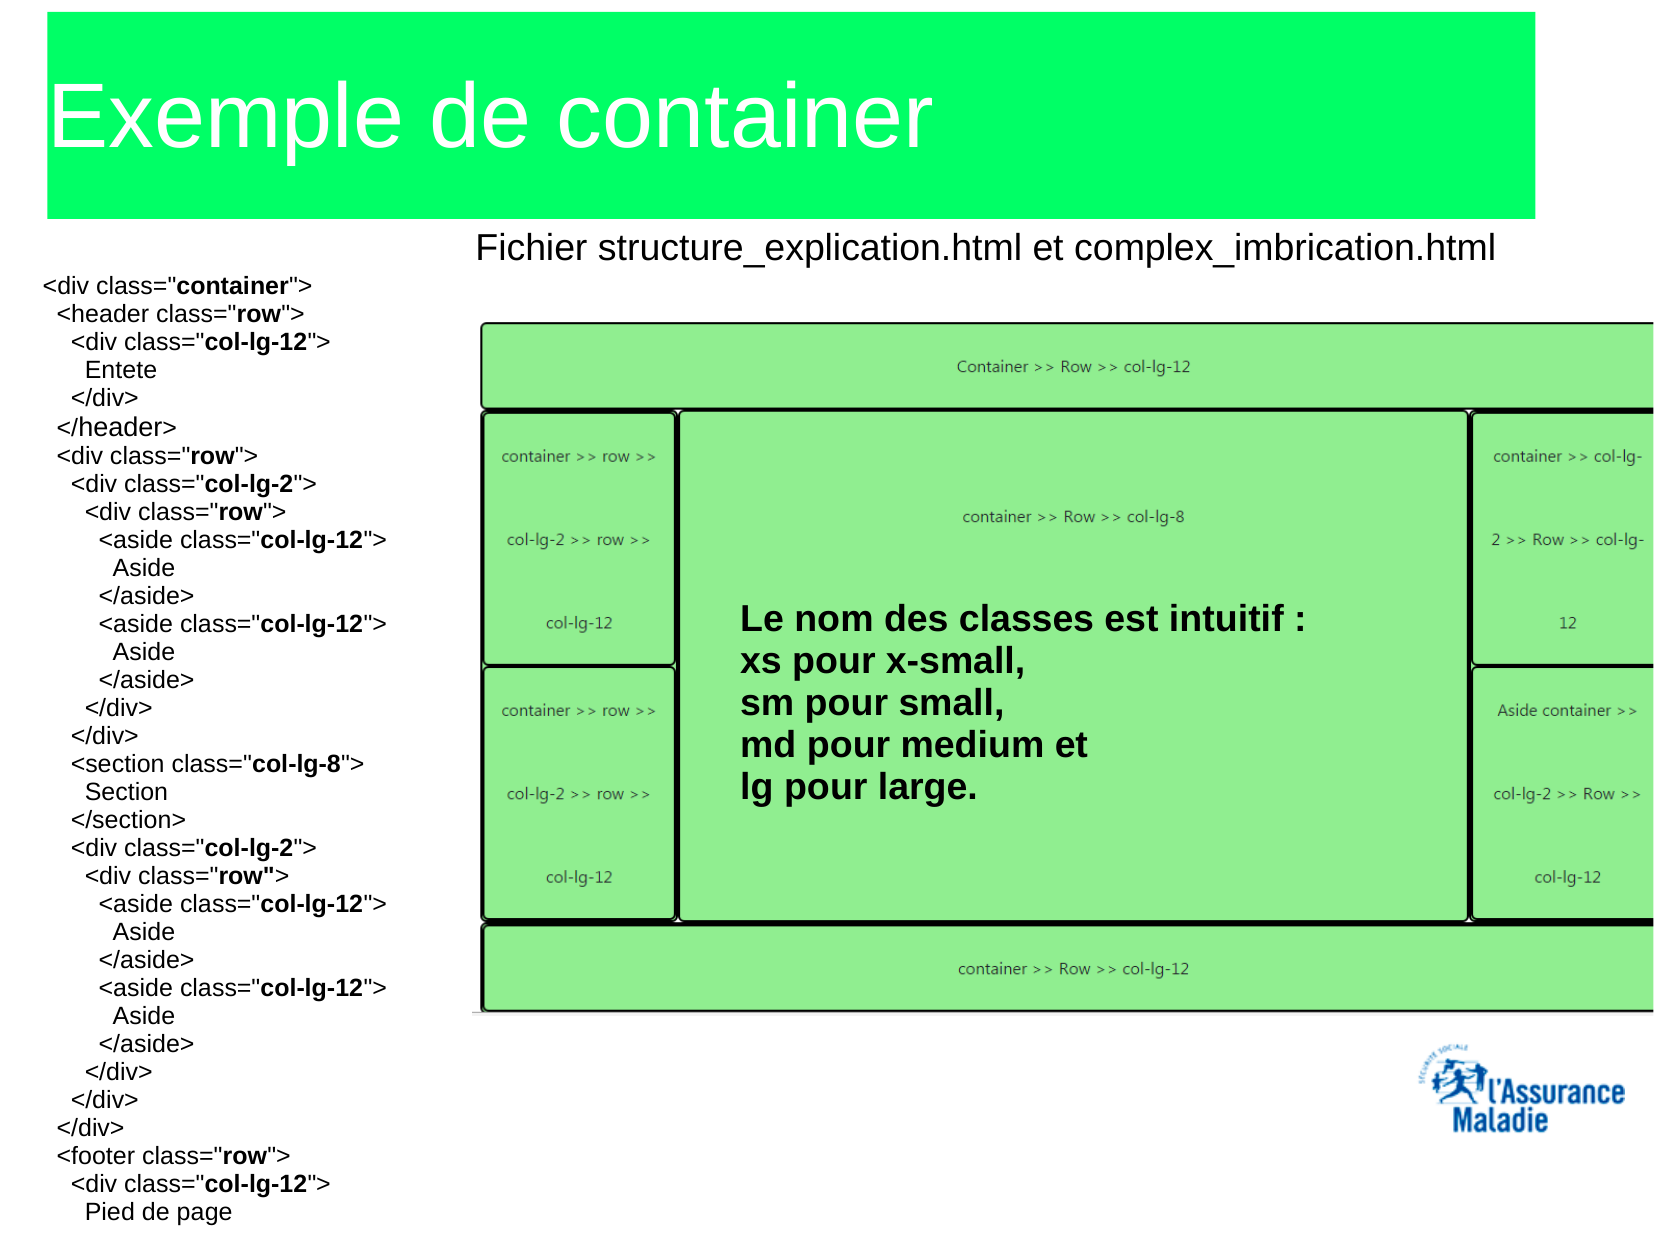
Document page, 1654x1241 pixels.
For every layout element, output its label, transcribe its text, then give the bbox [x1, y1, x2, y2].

picture [472, 318, 1654, 1016]
text_box Fichier structure_explication.html et complex_imbrication.html [460, 218, 1524, 318]
title Exemple de container [47, 11, 1536, 219]
text_box Le nom des classes est intuitif : xs pour x-small, sm pour small, md pour medium et lg pour large. [725, 590, 1323, 815]
picture [1397, 1040, 1625, 1134]
text_box <div class="container"> <header class="row"> <div class="col-lg-12"> Entete </div> </header> <div class="row"> <div class="col-lg-2"> <div class="row"> <aside class="col-lg-12"> Aside </aside> <aside class="col-lg-12"> Aside </aside> </div> </div> <section class="col-lg-8"> Section </section> <div class="col-lg-2"> <div class="row"> <aside class="col-lg-12"> Aside </aside> <aside class="col-lg-12"> Aside </aside> </div> </div> </div> <footer class="row"> <div class="col-lg-12"> Pied de page [0, 240, 426, 1241]
